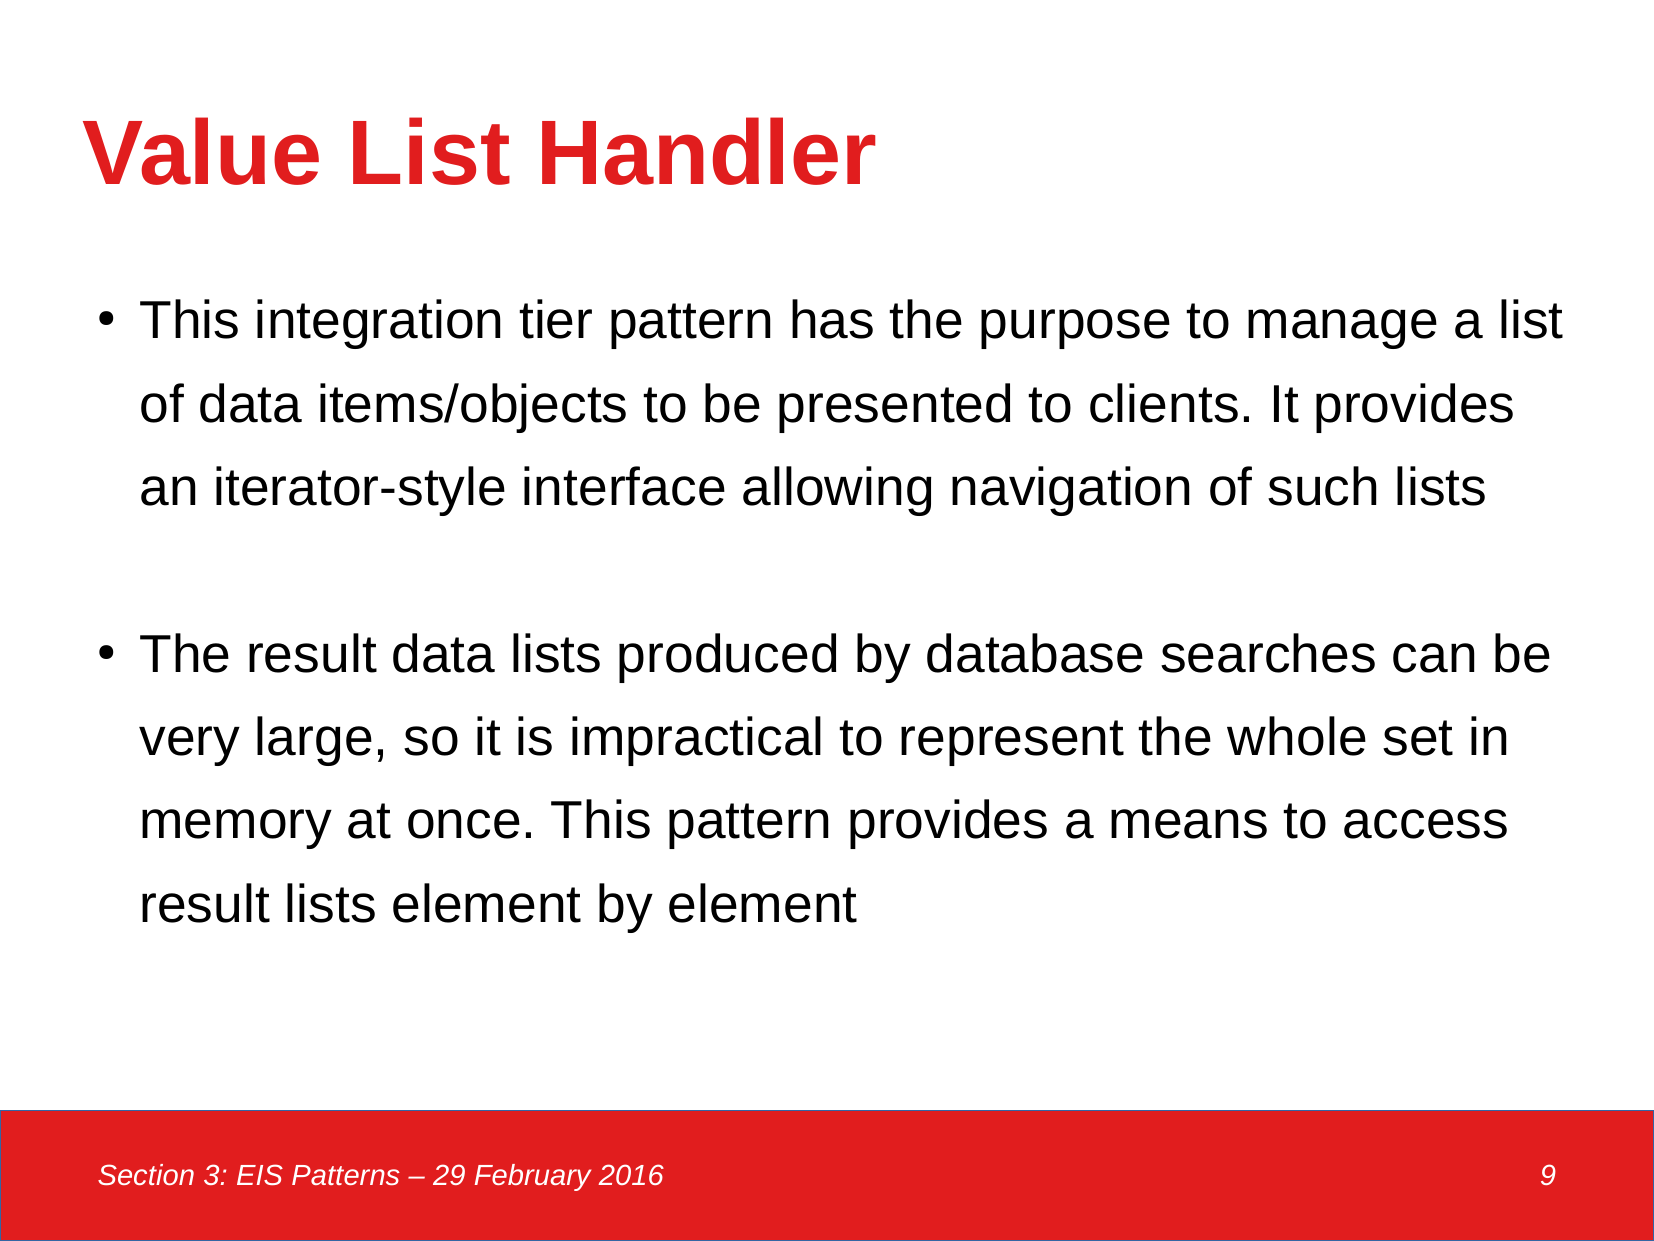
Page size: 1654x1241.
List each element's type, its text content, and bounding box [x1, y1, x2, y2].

list This integration tier pattern has the purpose to manage a list of data items/objects to be presented to clients. It provides an iterator-style interface allowing navigation of such lists The result data lists produced by database searches can be very large, so it is impractical to represent the whole set in memory at once. This pattern provides a means to access result lists element by element [82, 290, 1571, 1010]
title Value List Handler [82, 49, 1571, 257]
